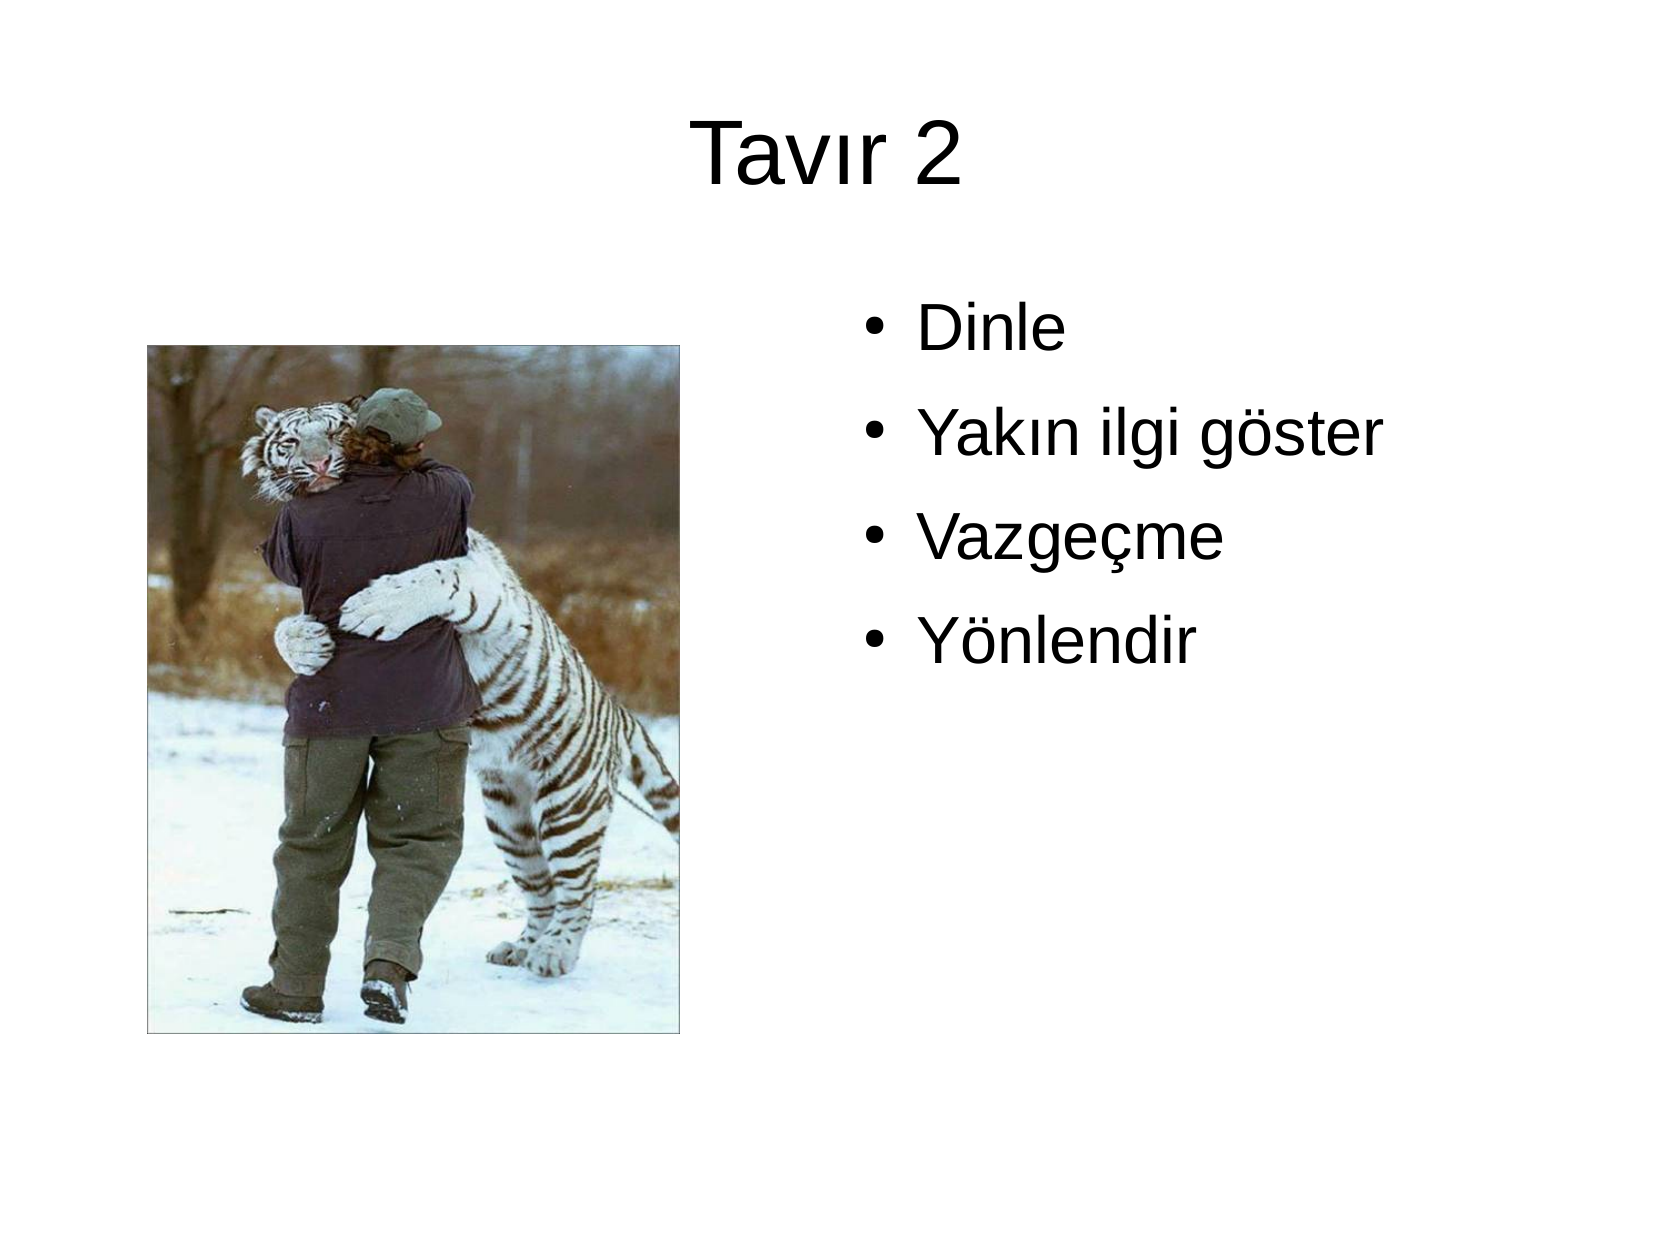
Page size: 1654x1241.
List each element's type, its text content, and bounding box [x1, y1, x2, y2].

picture [82, 290, 809, 1109]
title Tavır 2 [82, 56, 1571, 250]
list Dinle Yakın ilgi göster Vazgeçme Yönlendir [845, 290, 1572, 1109]
